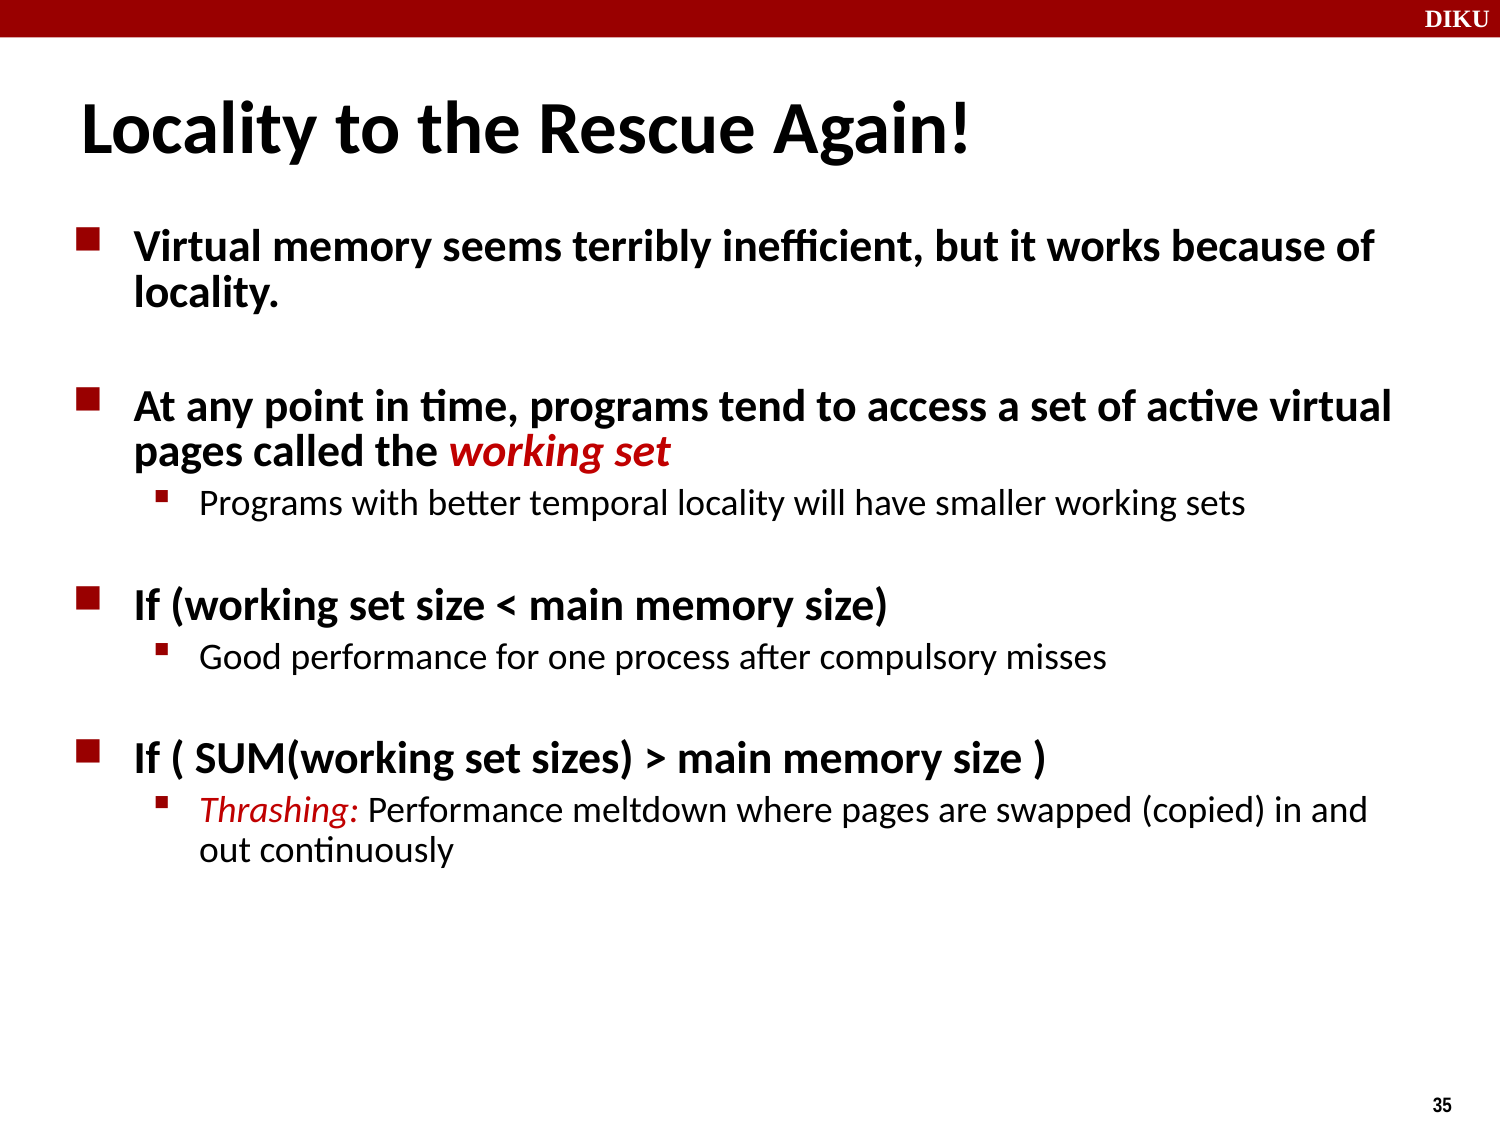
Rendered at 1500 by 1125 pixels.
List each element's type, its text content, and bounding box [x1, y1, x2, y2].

text_box Virtual memory seems terribly inefficient, but it works because of locality. At any point in time, programs tend to access a set of active virtual pages called the working set Programs with better temporal locality will have smaller working sets If (working set size < main memory size) Good performance for one process after compulsory misses If ( SUM(working set sizes) > main memory size ) Thrashing: Performance meltdown where pages are swapped (copied) in and out continuously [62, 217, 1426, 1075]
text_box Locality to the Rescue Again! [66, 59, 1426, 188]
